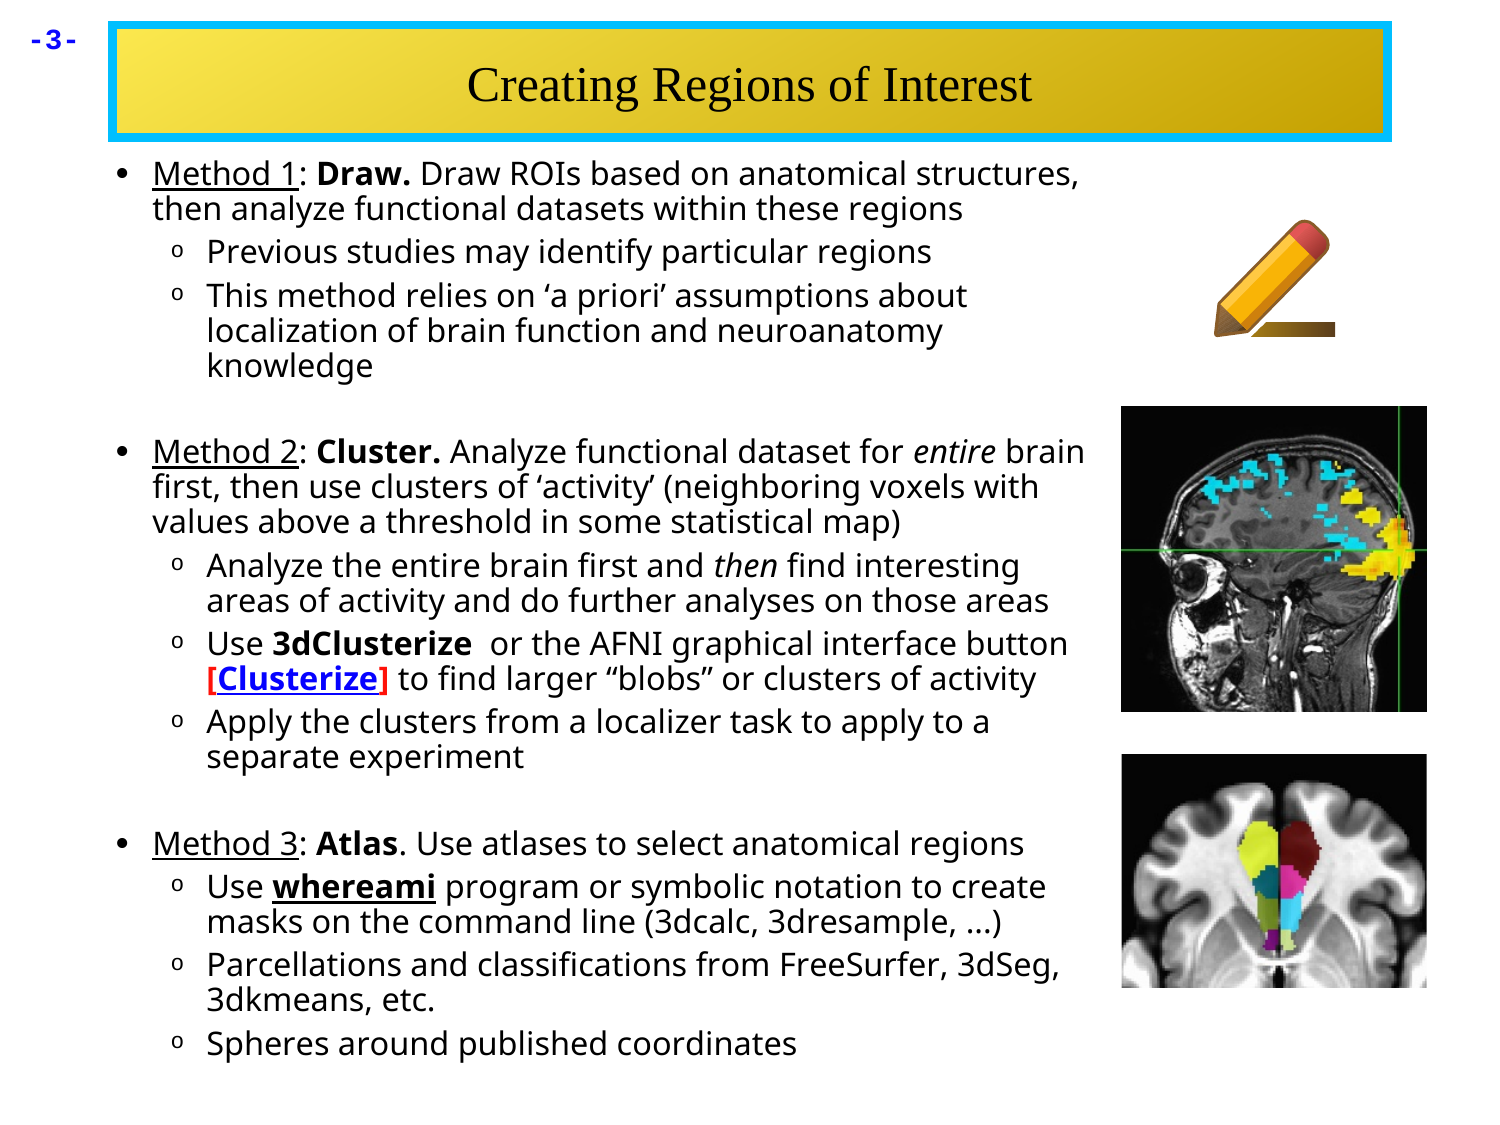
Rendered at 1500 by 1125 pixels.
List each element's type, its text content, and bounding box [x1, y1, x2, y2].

list Method 1: Draw. Draw ROIs based on anatomical structures, then analyze functional datasets within these regions Previous studies may identify particular regions This method relies on ‘a priori’ assumptions about localization of brain function and neuroanatomy knowledge Method 2: Cluster. Analyze functional dataset for entire brain first, then use clusters of ‘activity’ (neighboring voxels with values above a threshold in some statistical map) Analyze the entire brain first and then find interesting areas of activity and do further analyses on those areas Use 3dClusterize or the AFNI graphical interface button [Clusterize] to find larger “blobs” or clusters of activity Apply the clusters from a localizer task to apply to a separate experiment Method 3: Atlas. Use atlases to select anatomical regions Use whereami program or symbolic notation to create masks on the command line (3dcalc, 3dresample, ...) Parcellations and classifications from FreeSurfer, 3dSeg, 3dkmeans, etc. Spheres around published coordinates [99, 149, 1122, 1077]
picture [1121, 406, 1427, 713]
picture [1194, 194, 1362, 362]
title Creating Regions of Interest [112, 24, 1388, 138]
picture [1121, 754, 1427, 988]
